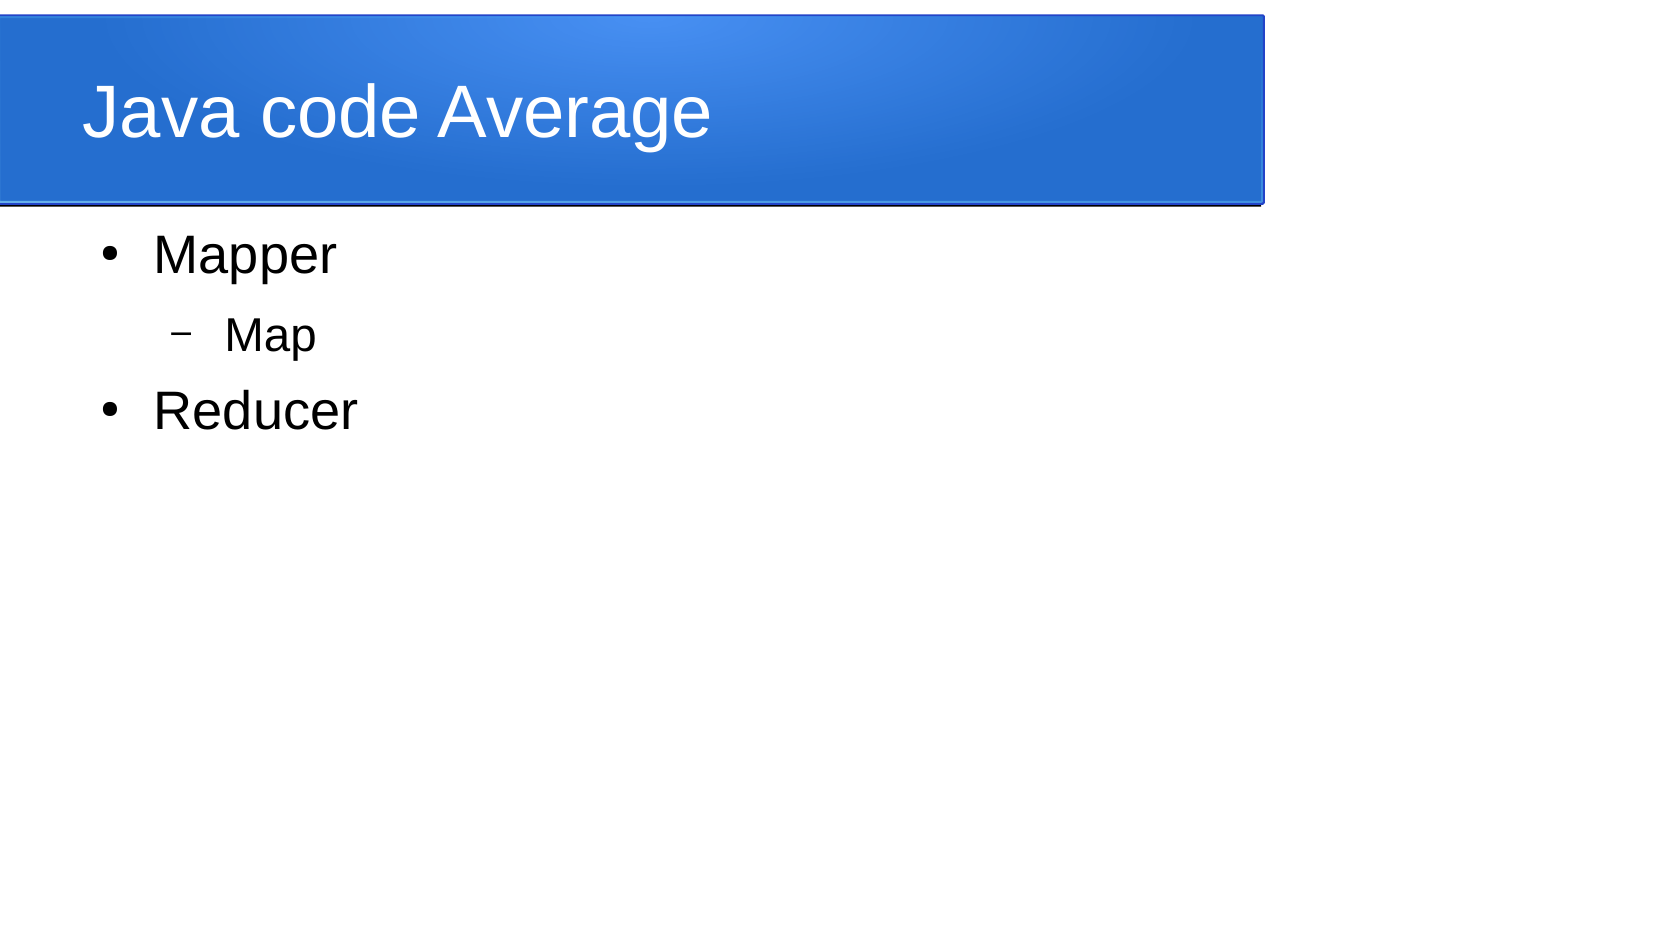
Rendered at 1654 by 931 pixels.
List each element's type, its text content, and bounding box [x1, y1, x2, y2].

list Mapper Map Reducer [82, 224, 1571, 764]
title Java code Average [82, 35, 1235, 189]
